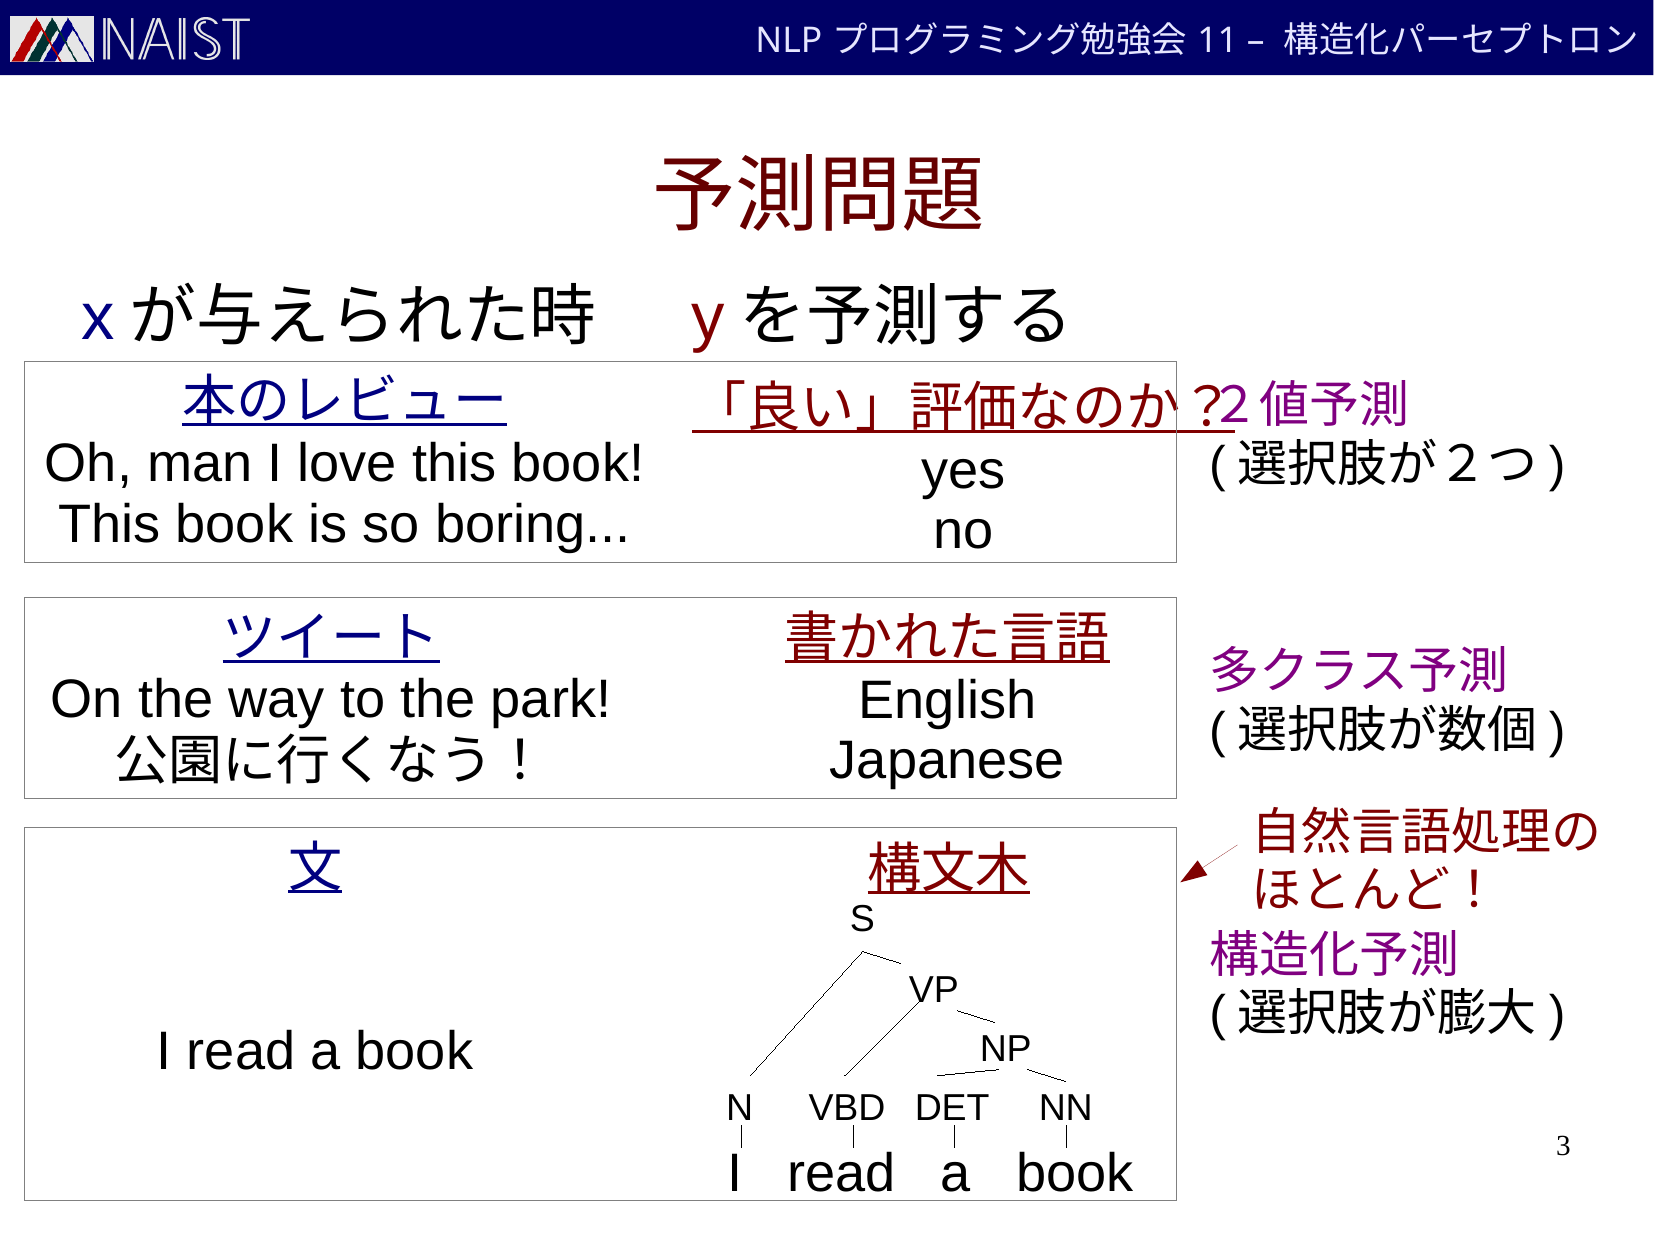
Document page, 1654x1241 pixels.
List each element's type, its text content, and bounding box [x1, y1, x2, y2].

text_box 自然言語処理の ほとんど！ [1236, 795, 1615, 927]
list xが与えられた時 yを予測する [10, 262, 1248, 338]
title 予測問題 [75, 92, 1564, 285]
text_box S [835, 890, 890, 948]
text_box 「良い」評価なのか？ yes no [677, 369, 1176, 562]
text_box 「良い」評価なのか？ yes no [677, 369, 1180, 568]
picture [10, 16, 94, 62]
text_box N [711, 1079, 768, 1137]
text_box ツイート On the way to the park! 公園に行くなう！ [35, 598, 627, 798]
text_box NN [1024, 1079, 1108, 1137]
text_box 構造化予測 (選択肢が膨大) [1194, 918, 1580, 1050]
text_box DET [901, 1079, 1005, 1137]
text_box VBD [793, 1079, 901, 1137]
text_box 構文木 [852, 829, 1046, 908]
text_box 本のレビュー Oh, man I love this book! This book is so boring... [29, 362, 660, 562]
text_box 書かれた言語 English Japanese [770, 599, 1120, 798]
text_box I read a book [712, 1134, 1150, 1211]
text_box ２値予測 (選択肢が２つ) [1194, 369, 1560, 501]
picture [102, 17, 251, 60]
text_box NP [964, 1020, 1047, 1078]
text_box VP [894, 961, 974, 1019]
text_box 多クラス予測 (選択肢が数個) [1194, 634, 1580, 767]
text_box 文 I read a book [142, 828, 489, 1089]
